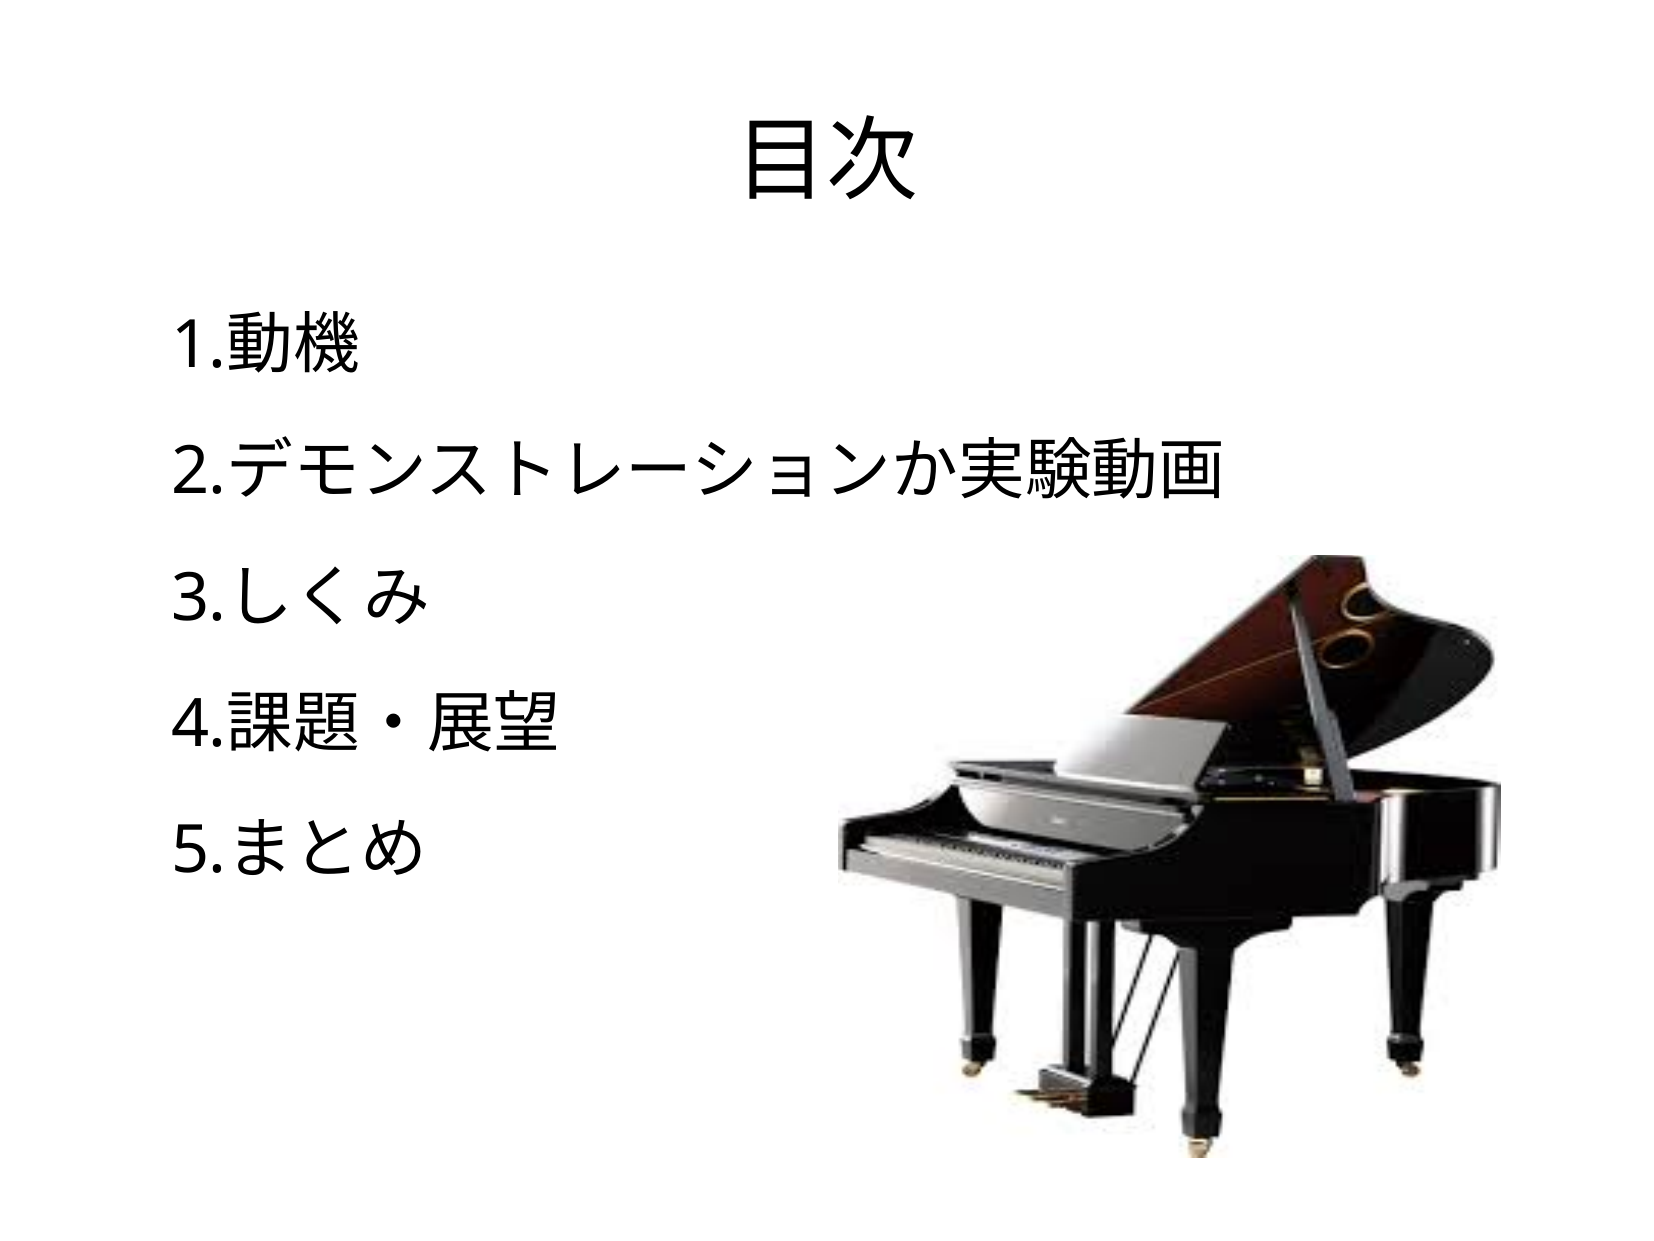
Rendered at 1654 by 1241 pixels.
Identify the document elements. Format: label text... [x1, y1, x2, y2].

title 目次 [82, 49, 1571, 257]
picture [838, 555, 1501, 1158]
list 動機 デモンストレーションか実験動画 しくみ 課題・展望 まとめ [153, 290, 1394, 1028]
